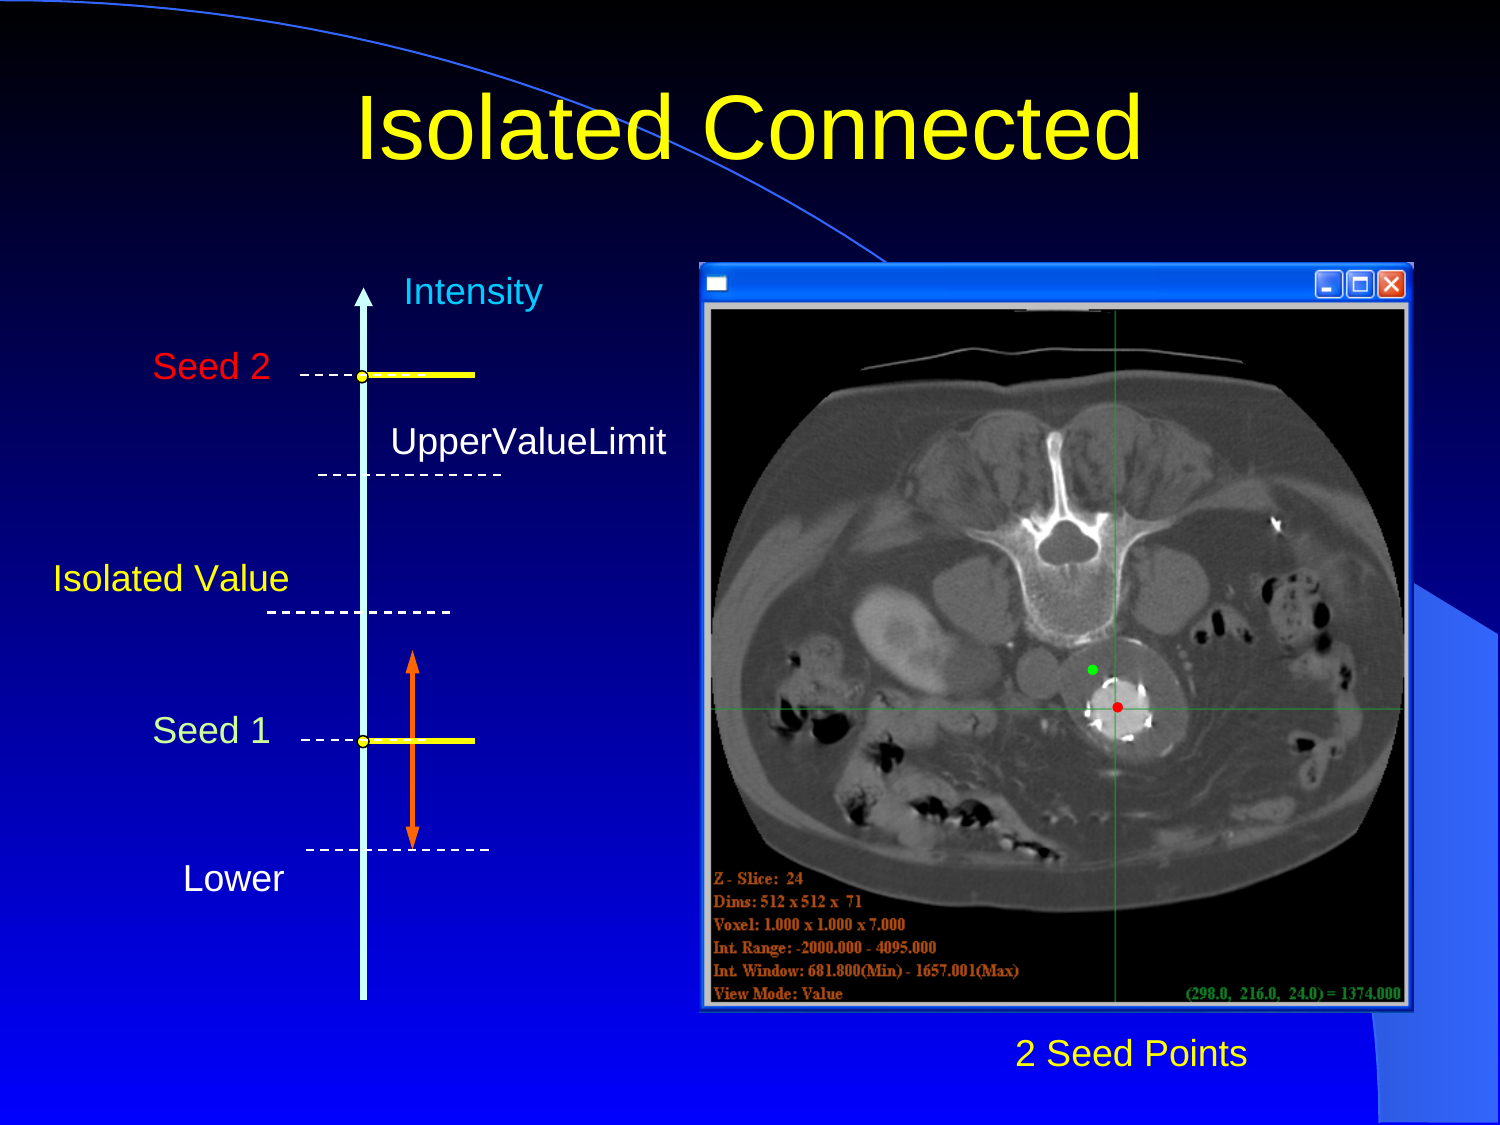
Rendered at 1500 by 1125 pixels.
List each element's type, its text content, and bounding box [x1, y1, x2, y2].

text_box 2 Seed Points [1000, 1025, 1264, 1083]
text_box Lower [168, 849, 300, 908]
chart [699, 262, 1414, 1013]
title Isolated Connected [112, 17, 1388, 245]
text_box Intensity [388, 262, 559, 320]
text_box Seed 2 [137, 337, 287, 395]
text_box Seed 1 [137, 702, 287, 760]
text_box Isolated Value [37, 549, 305, 608]
text_box [356, 735, 370, 748]
text_box UpperValueLimit [375, 412, 682, 470]
text_box [1112, 702, 1123, 713]
text_box [1087, 664, 1098, 676]
text_box [355, 370, 368, 383]
